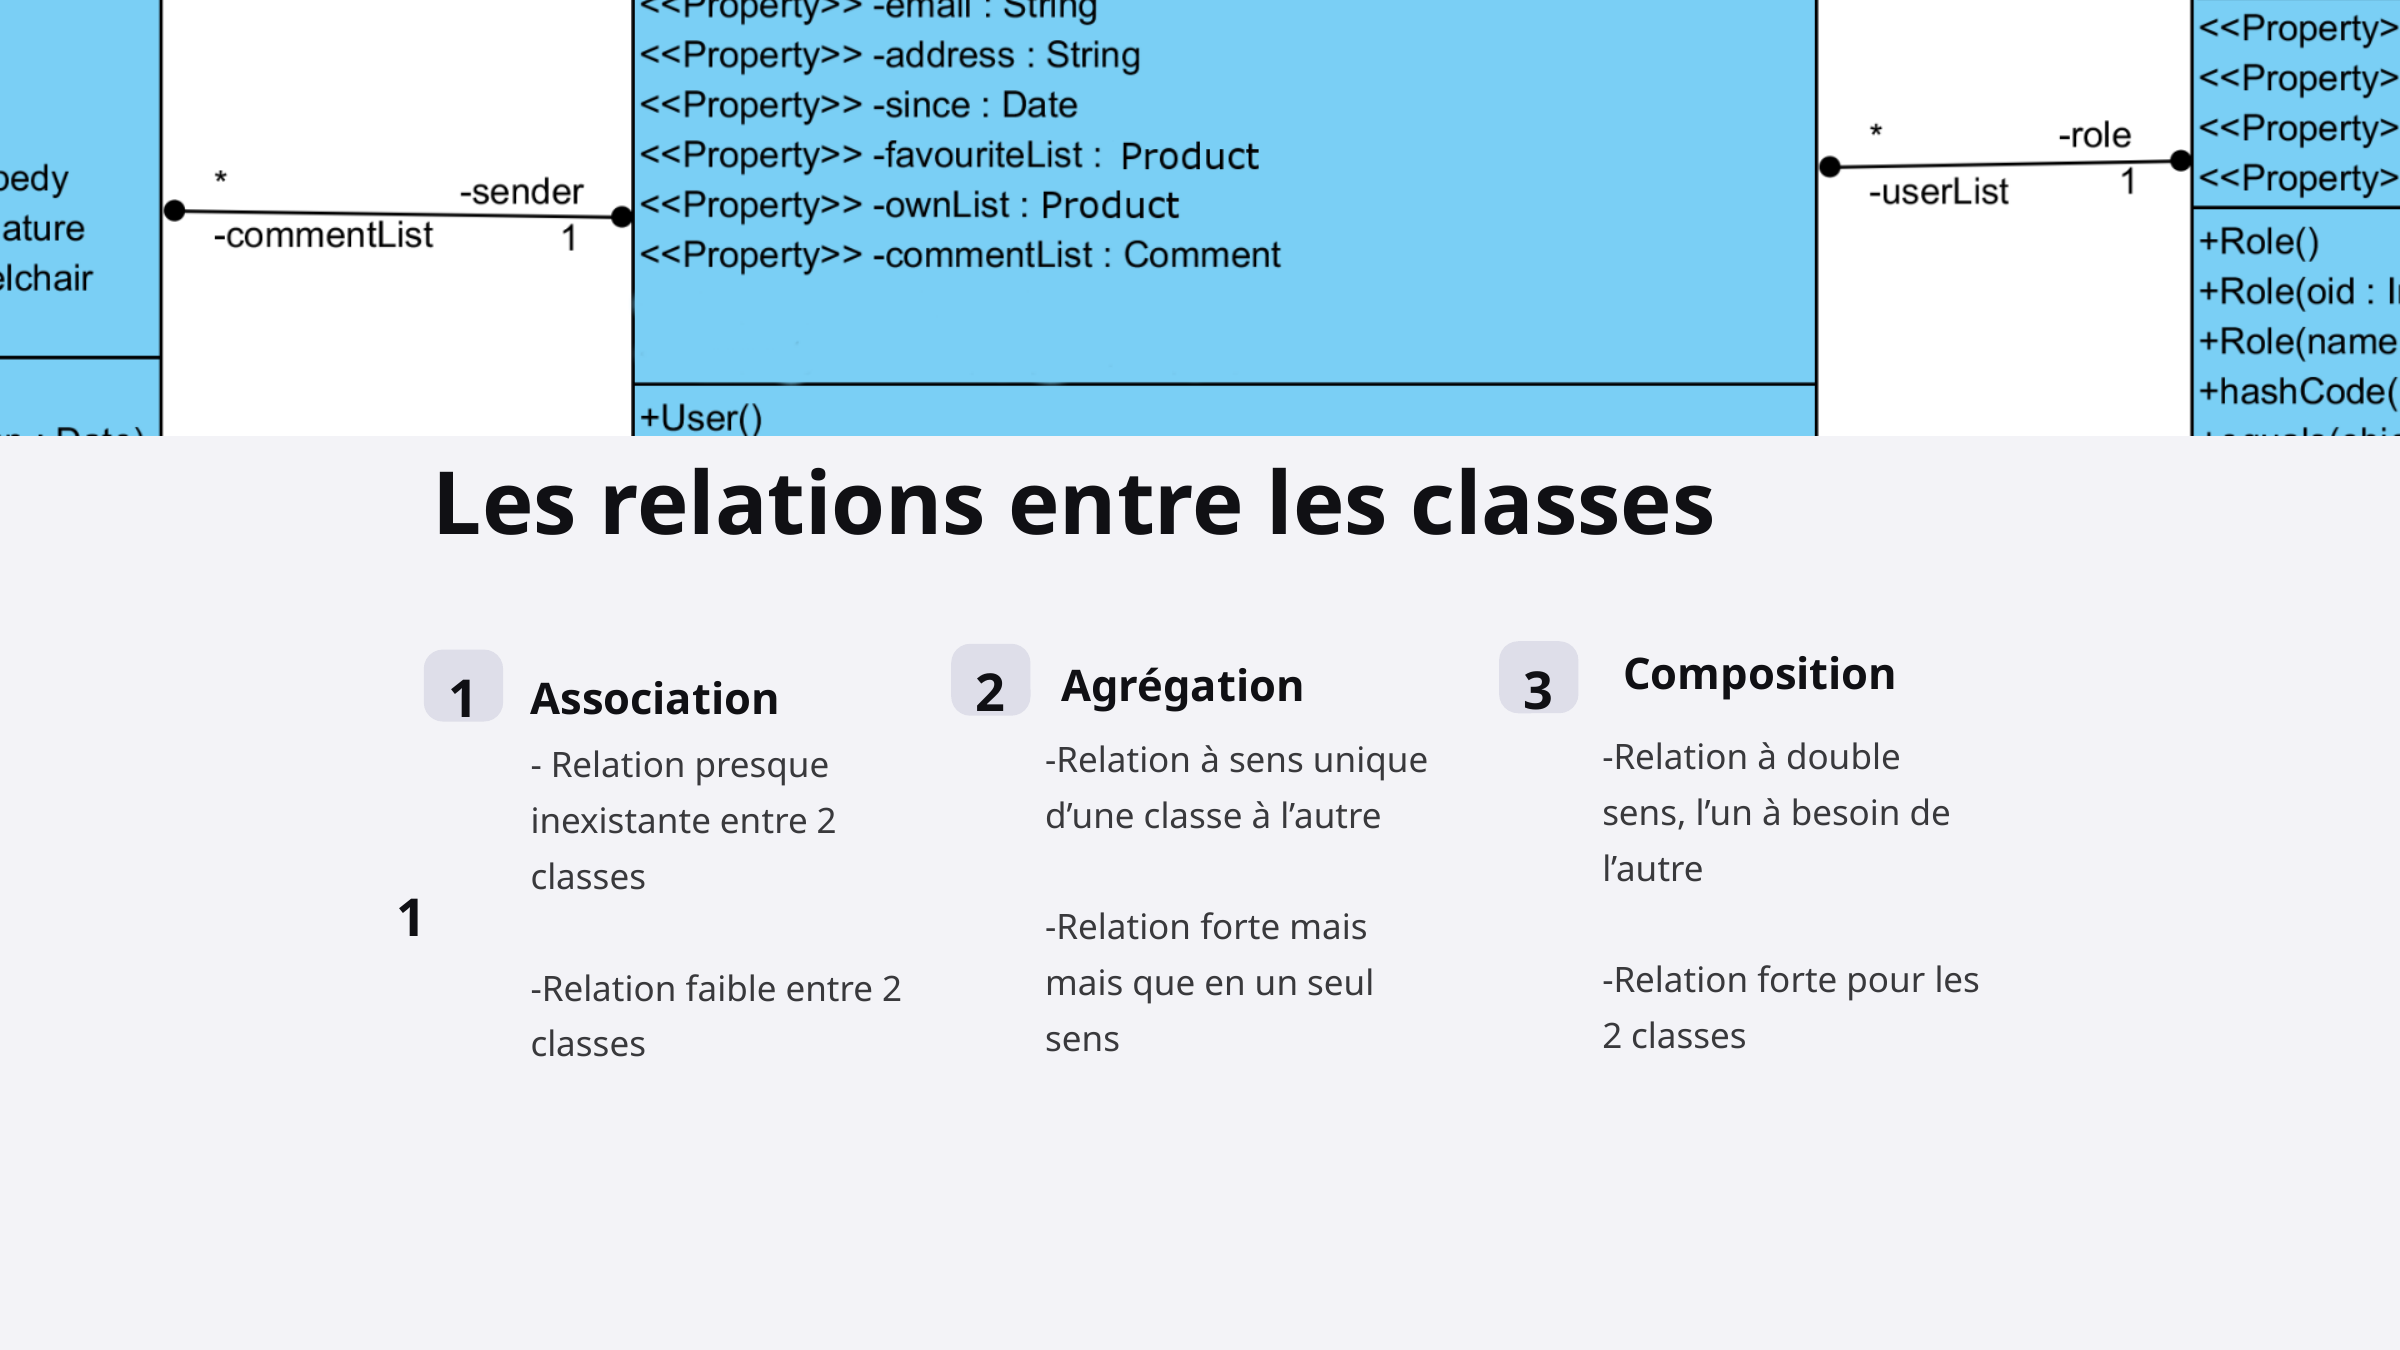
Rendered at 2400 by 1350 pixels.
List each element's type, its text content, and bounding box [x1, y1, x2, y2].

picture [0, 0, 2400, 436]
text_box -Relation à double sens, l’un à besoin de l’autre -Relation forte pour les 2 classes [1587, 713, 2008, 1176]
text_box 1 [401, 873, 422, 934]
text_box Les relations entre les classes [418, 435, 1595, 545]
text_box - Relation presque inexistante entre 2 classes -Relation faible entre 2 classes [515, 721, 937, 1081]
text_box [0, 436, 2400, 1350]
text_box Composition [1608, 636, 1961, 687]
text_box 1 [423, 649, 504, 722]
text_box 3 [1499, 641, 1579, 714]
text_box 1 [401, 907, 410, 934]
text_box [1595, 514, 1604, 525]
text_box Agrégation [1046, 647, 1400, 698]
text_box Association [515, 661, 832, 731]
text_box 2 [951, 643, 1031, 716]
text_box -Relation à sens unique d’une classe à l’autre -Relation forte mais mais que en un seul sens [1030, 716, 1451, 1126]
